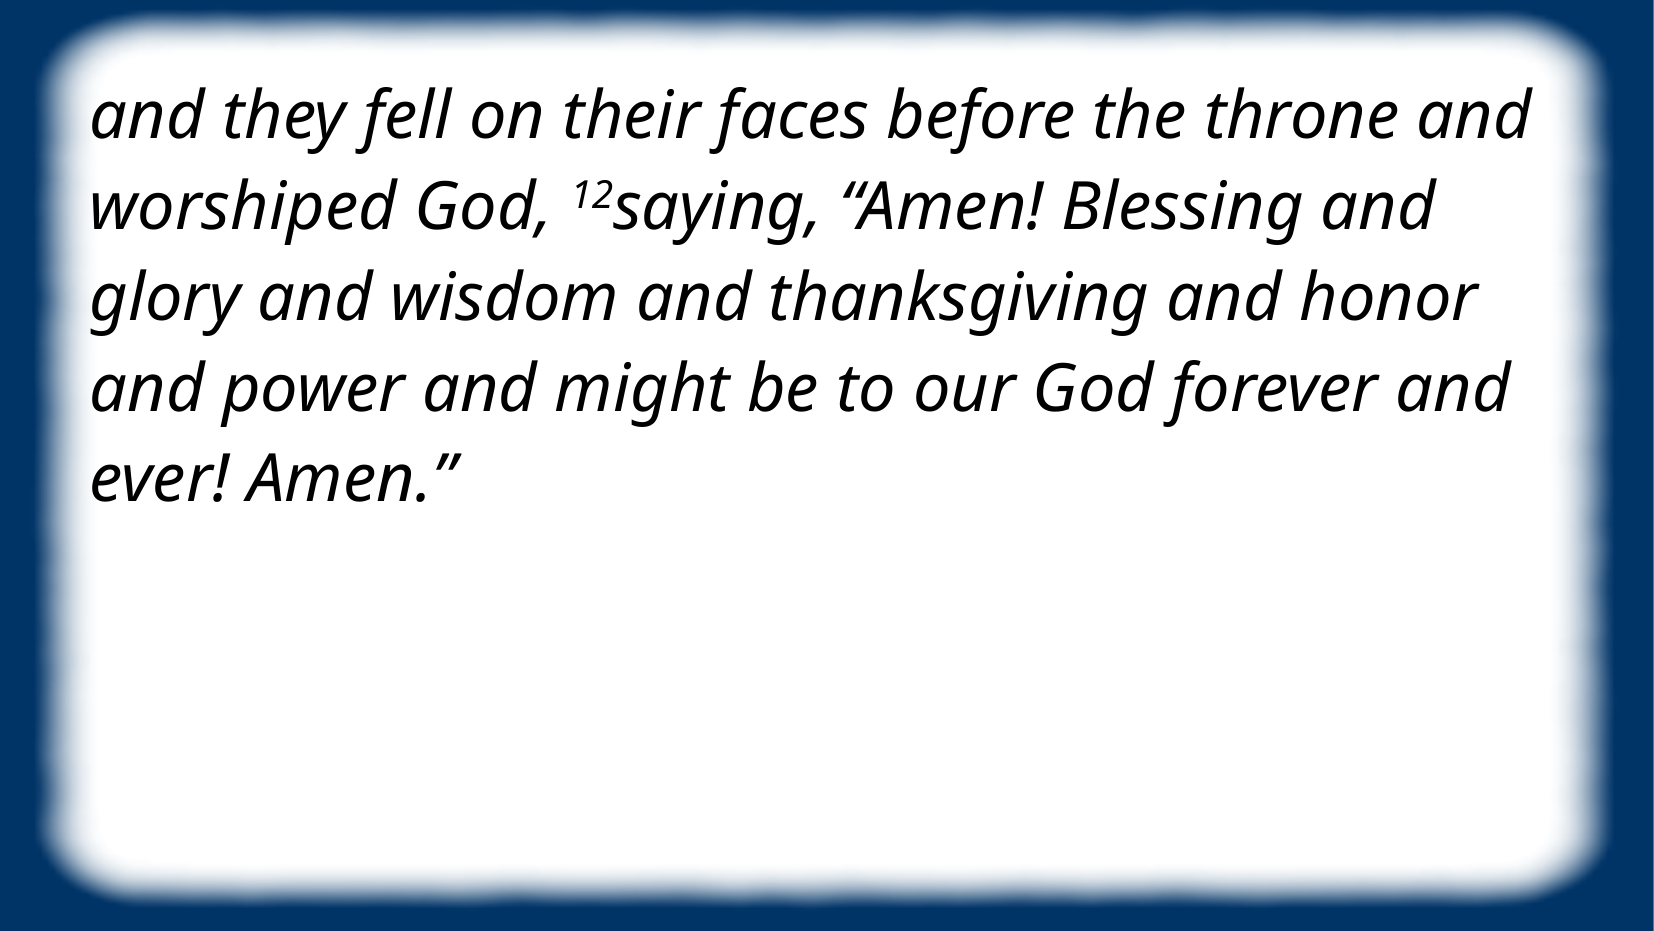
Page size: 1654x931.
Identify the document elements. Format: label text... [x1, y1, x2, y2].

picture [0, 0, 1654, 931]
text_box and they fell on their faces before the throne and worshiped God, 12saying, “Amen! Blessing and glory and wisdom and thanksgiving and honor and power and might be to our God forever and ever! Amen.” [75, 60, 1561, 931]
